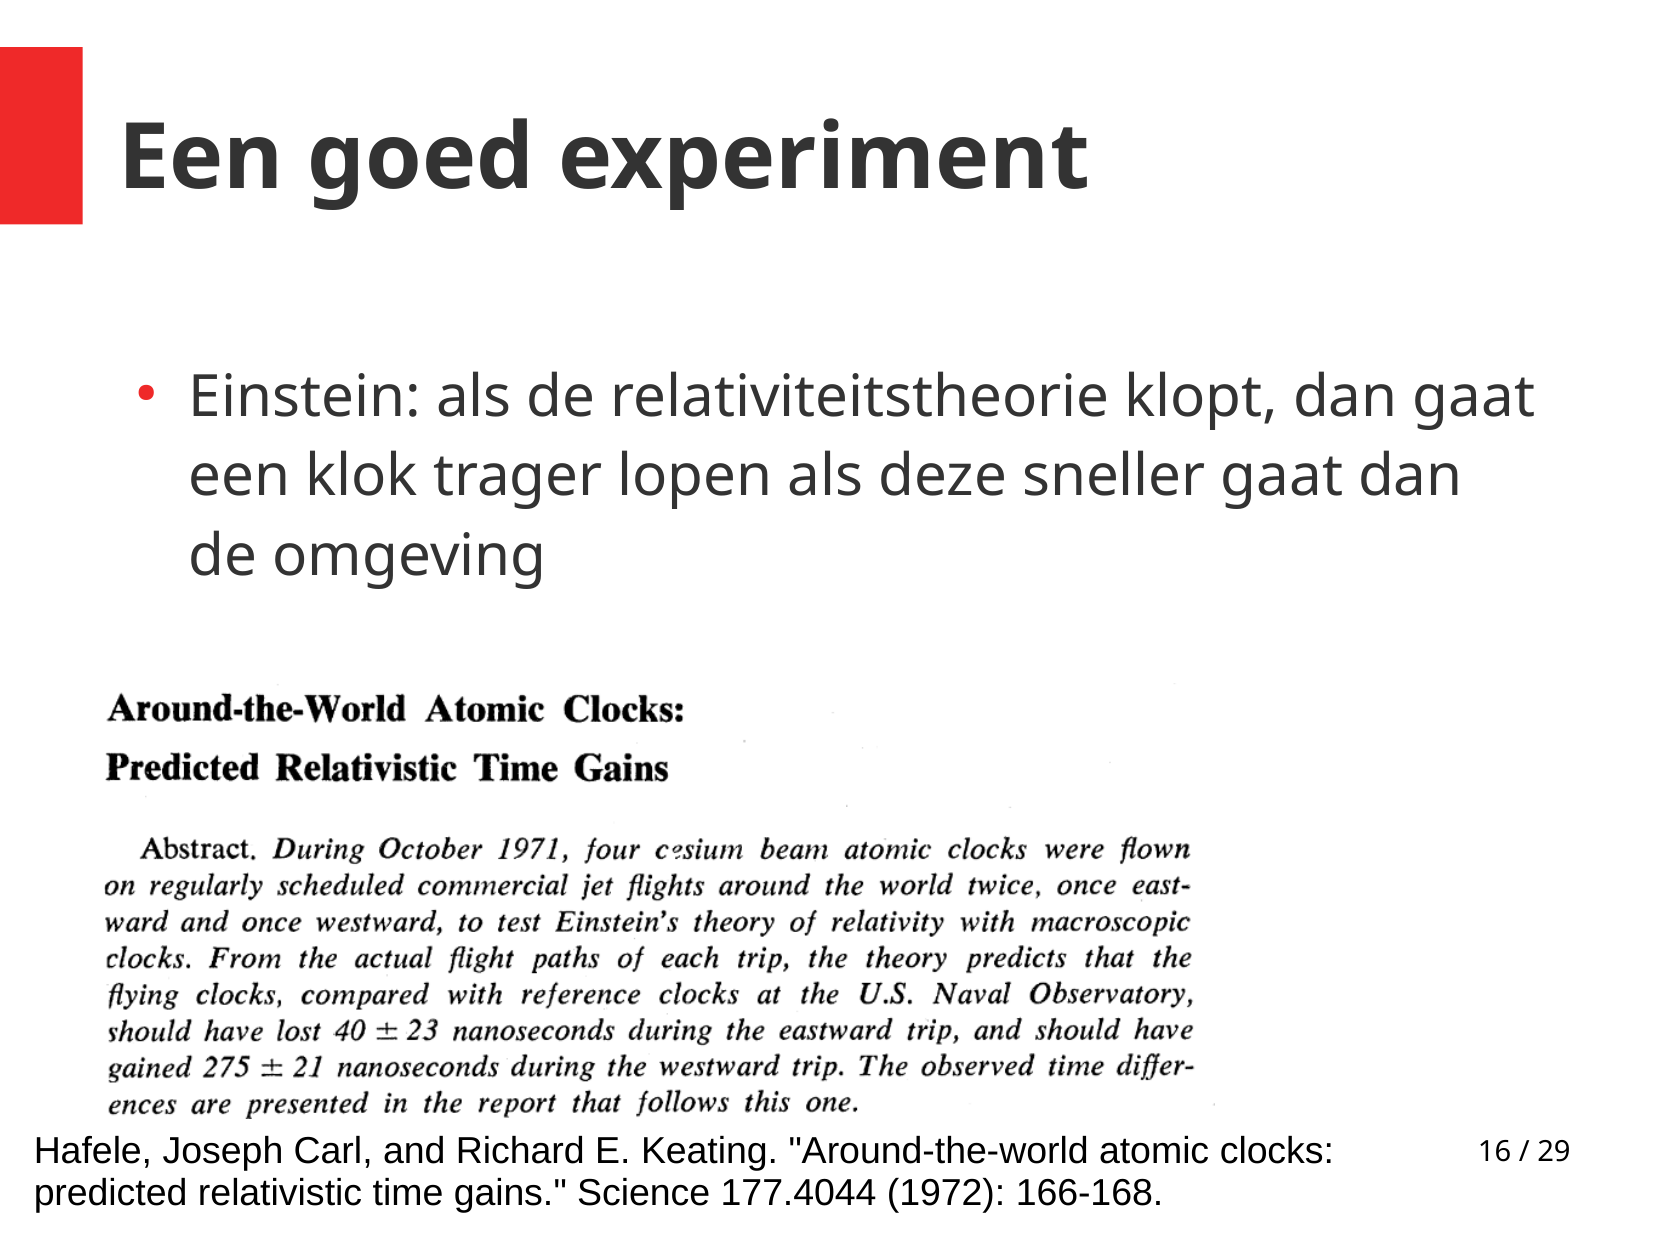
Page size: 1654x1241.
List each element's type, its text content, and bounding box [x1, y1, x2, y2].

title Een goed experiment [118, 49, 1571, 257]
picture [104, 683, 1215, 1119]
list Einstein: als de relativiteitstheorie klopt, dan gaat een klok trager lopen als deze sneller gaat dan de omgeving [118, 354, 1536, 1074]
text_box Hafele, Joseph Carl, and Richard E. Keating. "Around-the-world atomic clocks: predicted relativistic time gains." Science 177.4044 (1972): 166-168. [18, 1122, 1401, 1222]
